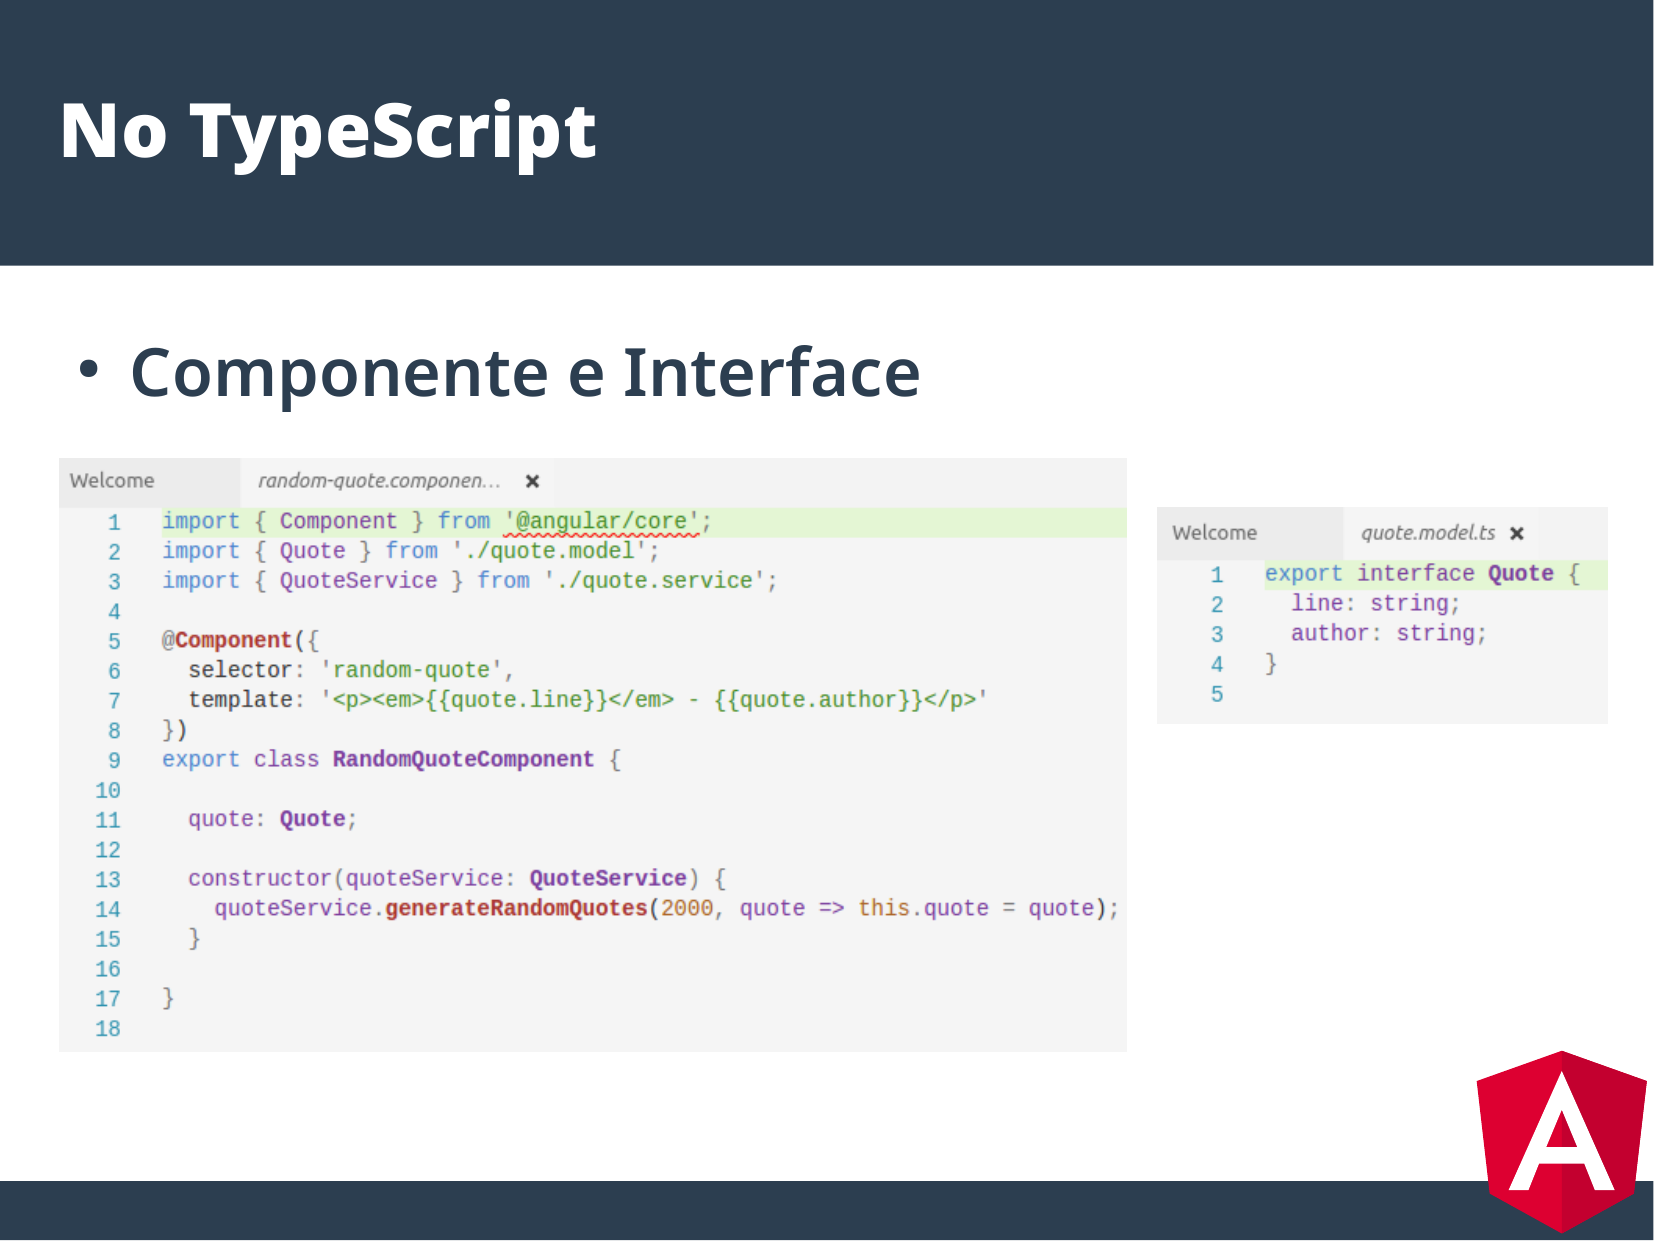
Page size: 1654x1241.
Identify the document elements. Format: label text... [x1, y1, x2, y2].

list Componente e Interface [59, 324, 1595, 449]
picture [1157, 507, 1608, 724]
title No TypeScript [59, 49, 1595, 207]
picture [1447, 1022, 1654, 1241]
picture [59, 458, 1127, 1052]
